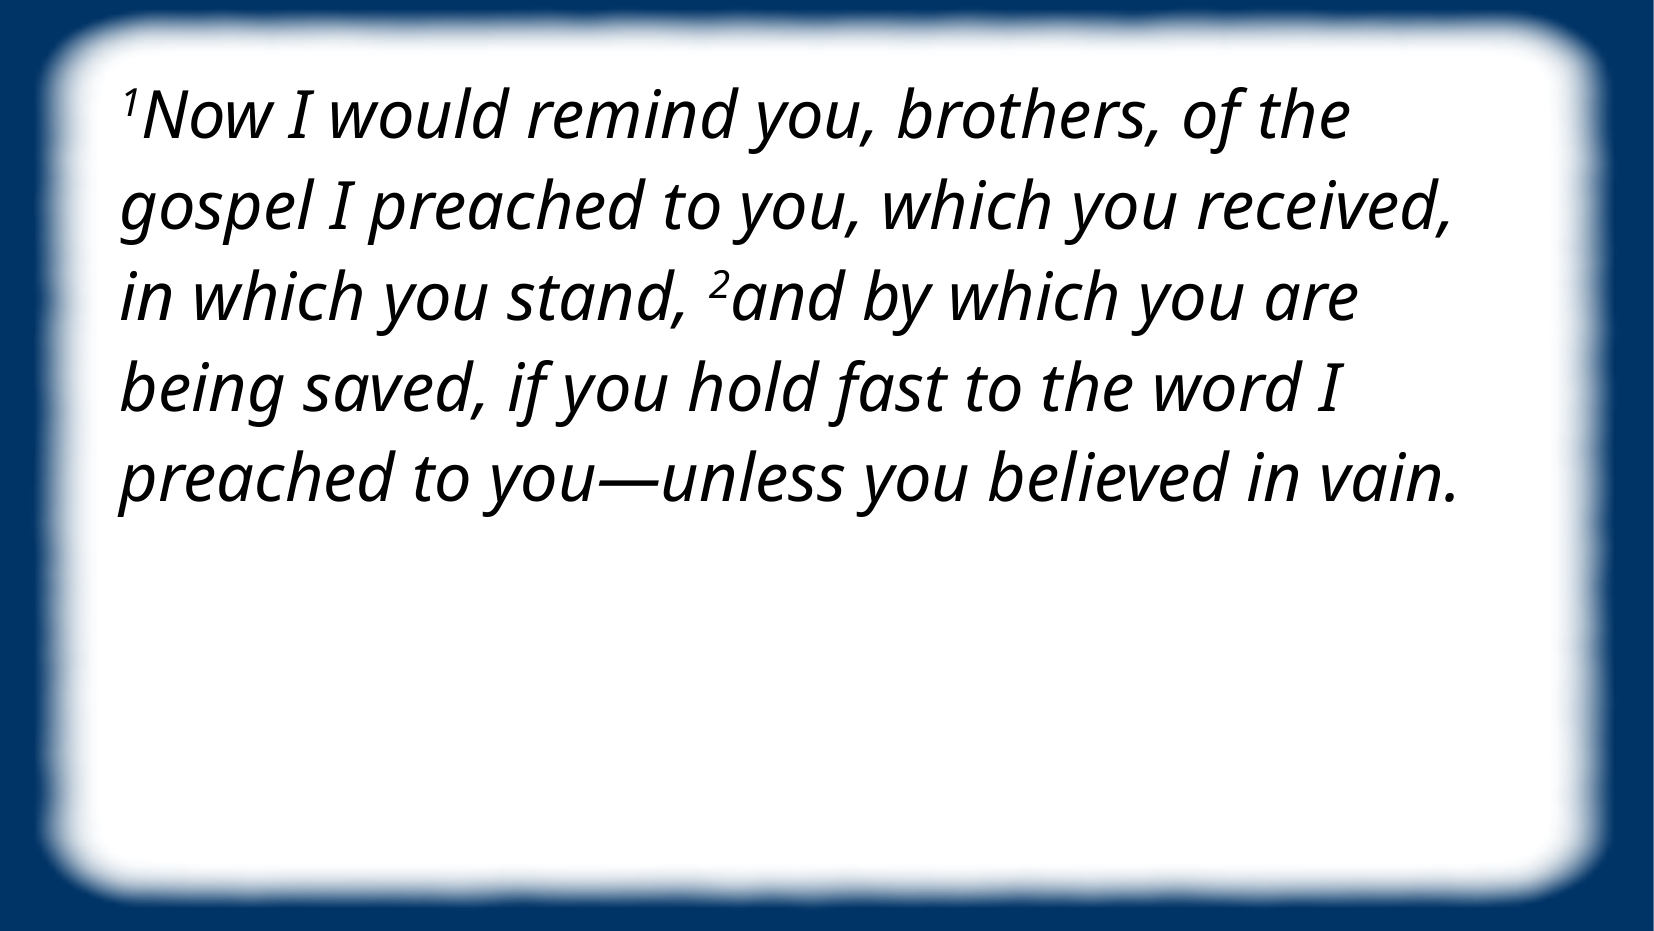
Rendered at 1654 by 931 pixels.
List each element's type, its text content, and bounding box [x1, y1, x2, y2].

picture [0, 0, 1654, 931]
text_box 1Now I would remind you, brothers, of the gospel I preached to you, which you received, in which you stand, 2and by which you are being saved, if you hold fast to the word I preached to you—unless you believed in vain. [105, 60, 1546, 519]
